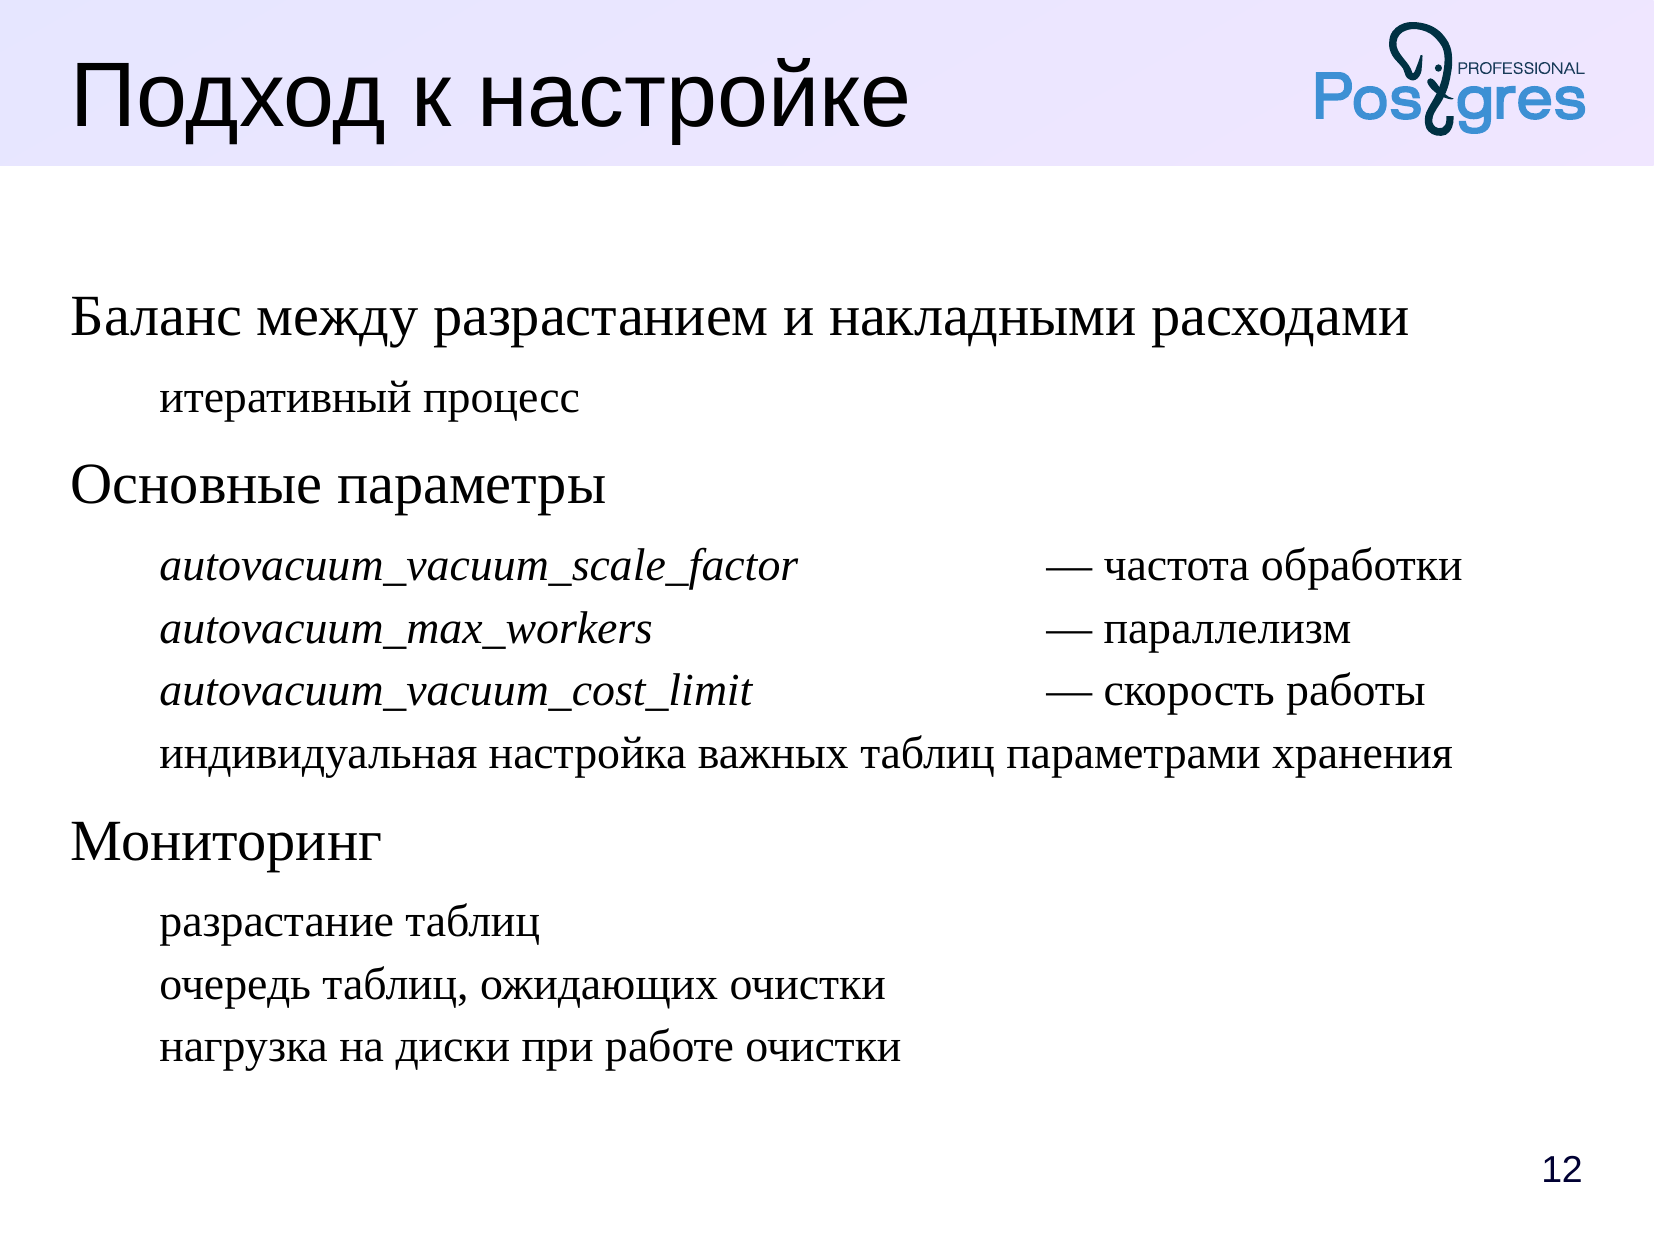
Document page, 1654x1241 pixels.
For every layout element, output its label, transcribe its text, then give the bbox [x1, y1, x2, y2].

list Баланс между разрастанием и накладными расходами итеративный процесс Основные параметры autovacuum_vacuum_scale_factor — частота обработки autovacuum_max_workers — параллелизм autovacuum_vacuum_cost_limit — скорость работы индивидуальная настройка важных таблиц параметрами хранения Мониторинг разрастание таблиц очередь таблиц, ожидающих очистки нагрузка на диски при работе очистки [70, 283, 1583, 1141]
title Подход к настройке [70, 43, 1241, 147]
